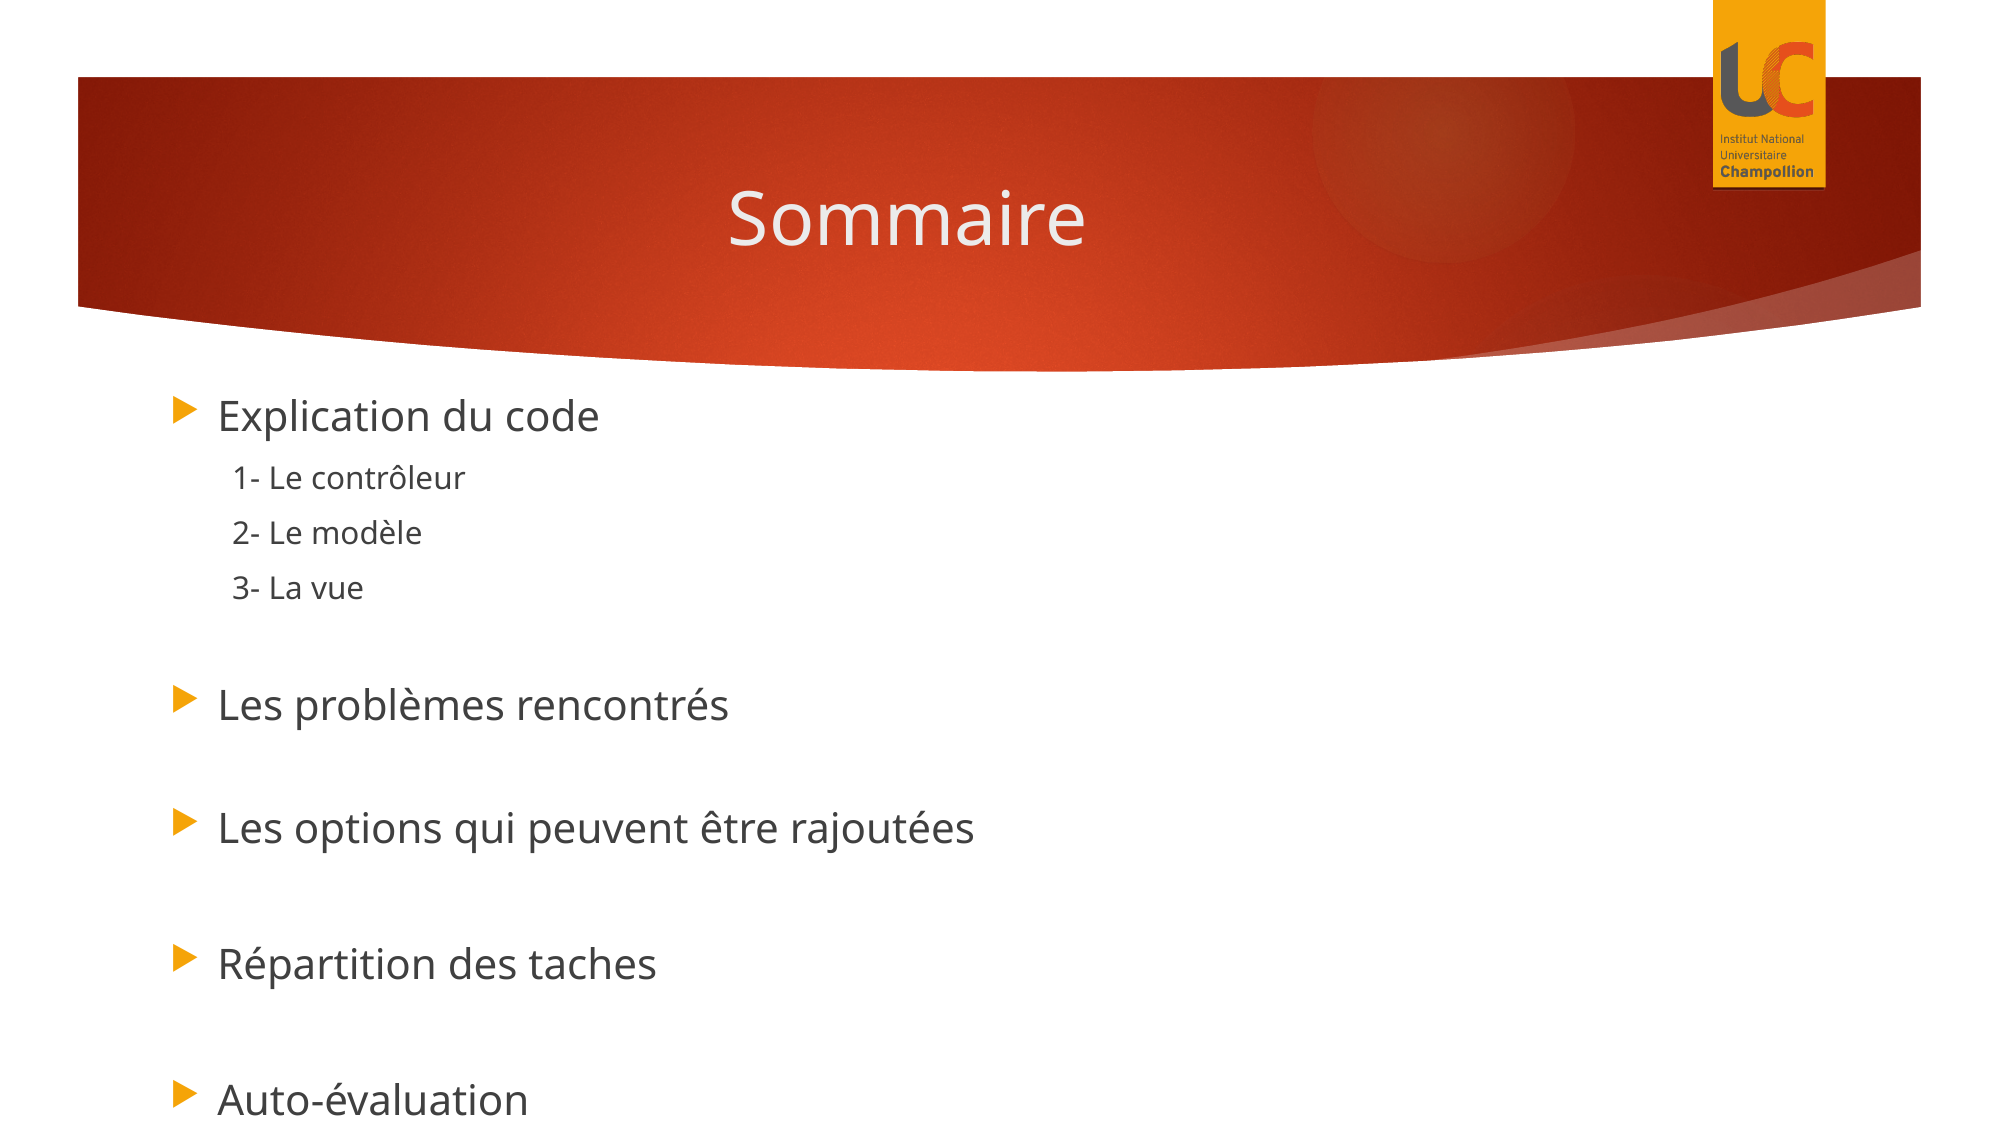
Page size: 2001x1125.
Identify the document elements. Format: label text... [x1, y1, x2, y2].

title Sommaire [189, 155, 1627, 275]
list Explication du code 1- Le contrôleur 2- Le modèle 3- La vue Les problèmes rencontrés Les options qui peuvent être rajoutées Répartition des taches Auto-évaluation [155, 382, 1593, 1125]
table_cell 2/4 [1467, 300, 1788, 358]
picture [79, 24, 1920, 371]
